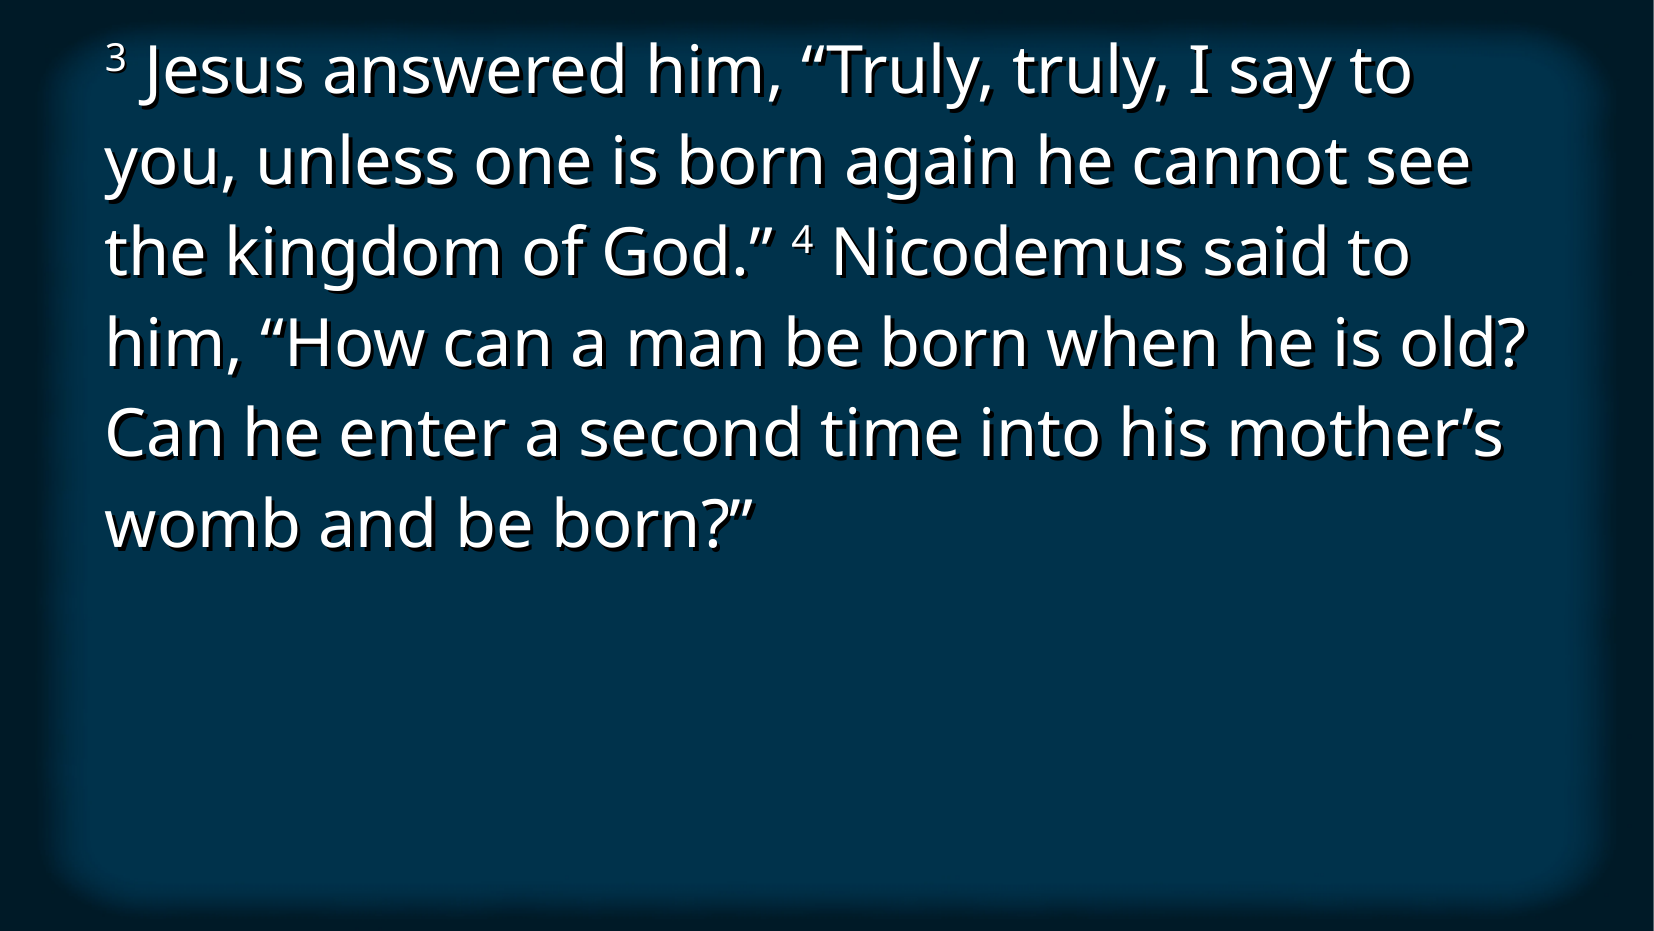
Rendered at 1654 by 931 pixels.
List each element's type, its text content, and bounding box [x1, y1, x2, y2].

text_box 3 Jesus answered him, “Truly, truly, I say to you, unless one is born again he cannot see the kingdom of God.” 4 Nicodemus said to him, “How can a man be born when he is old? Can he enter a second time into his mother’s womb and be born?” [90, 15, 1576, 563]
picture [0, 0, 1654, 931]
